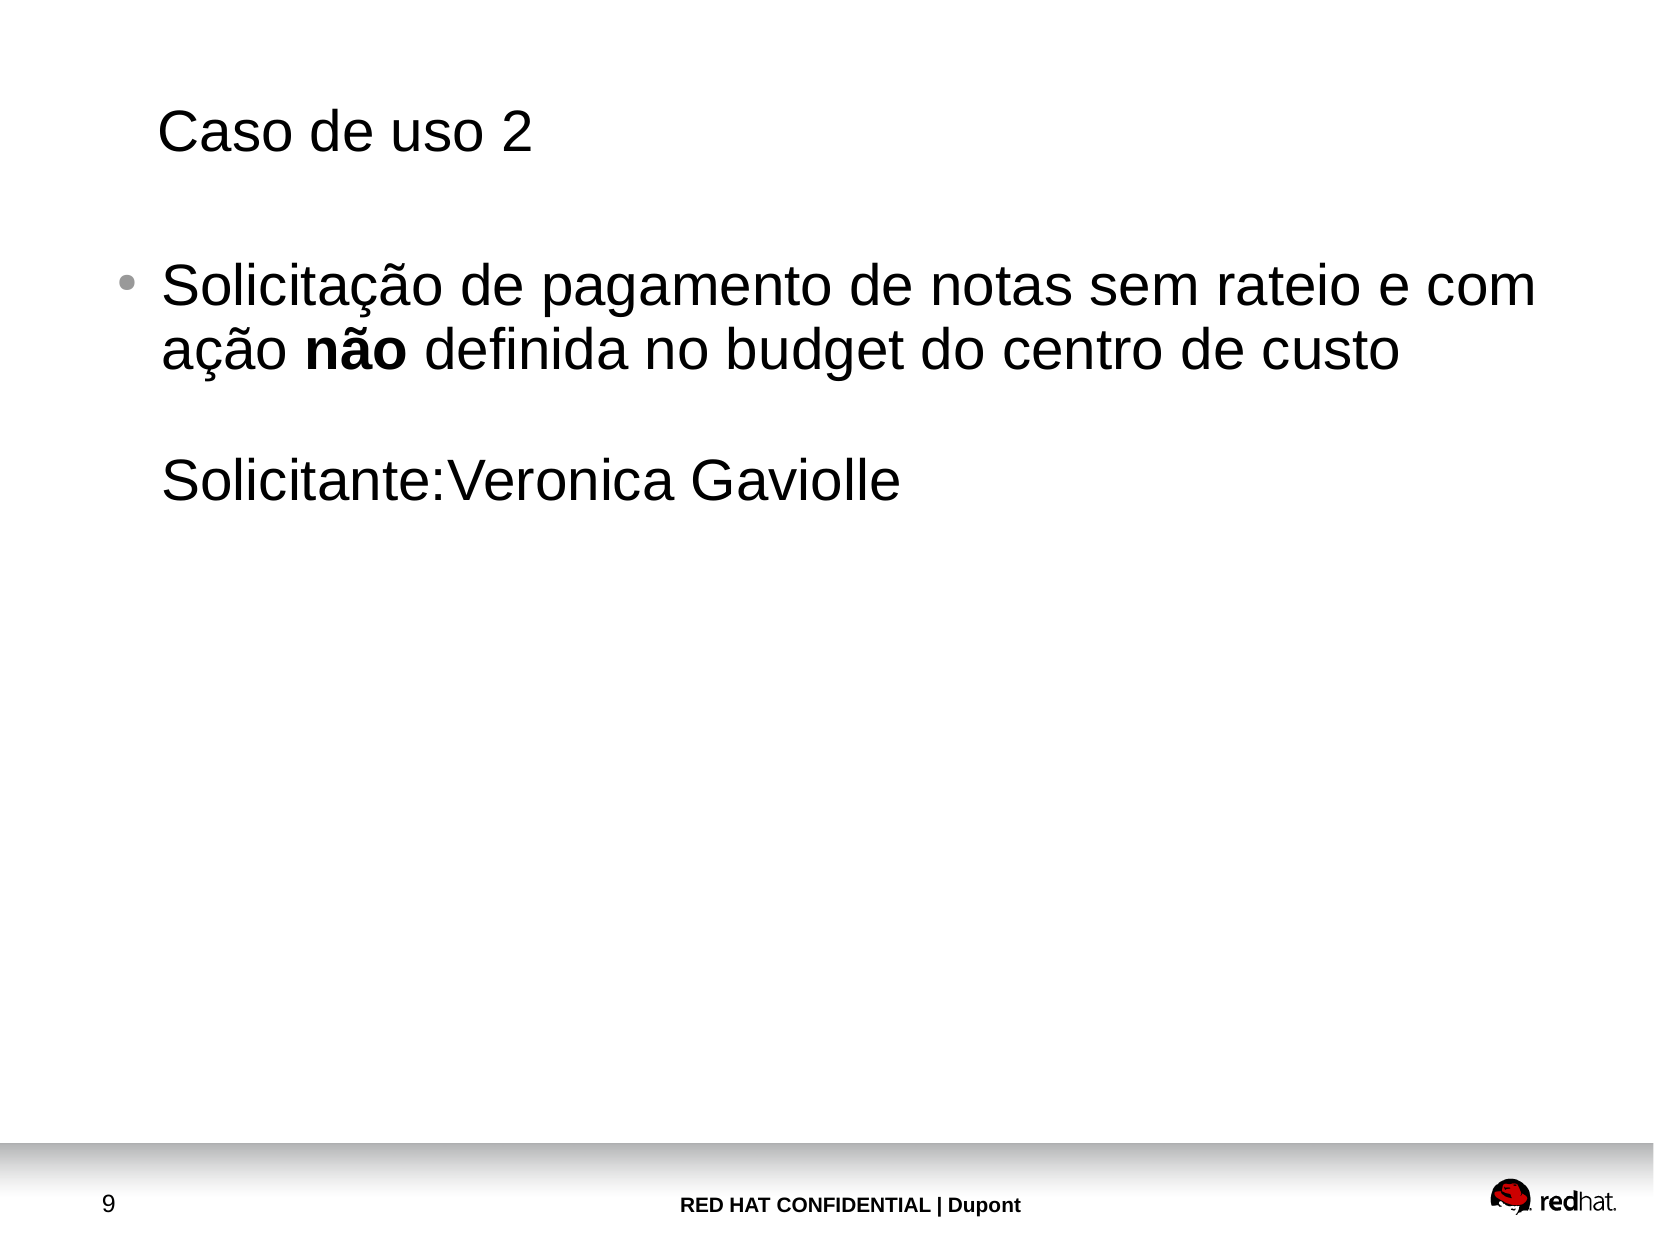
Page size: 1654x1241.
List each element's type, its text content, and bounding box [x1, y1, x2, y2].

text_box Solicitação de pagamento de notas sem rateio e com ação não definida no budget do centro de custo Solicitante:Veronica Gaviolle [86, 244, 1576, 1039]
text_box Caso de uso 2 [82, 37, 1571, 226]
picture [0, 1143, 1654, 1241]
